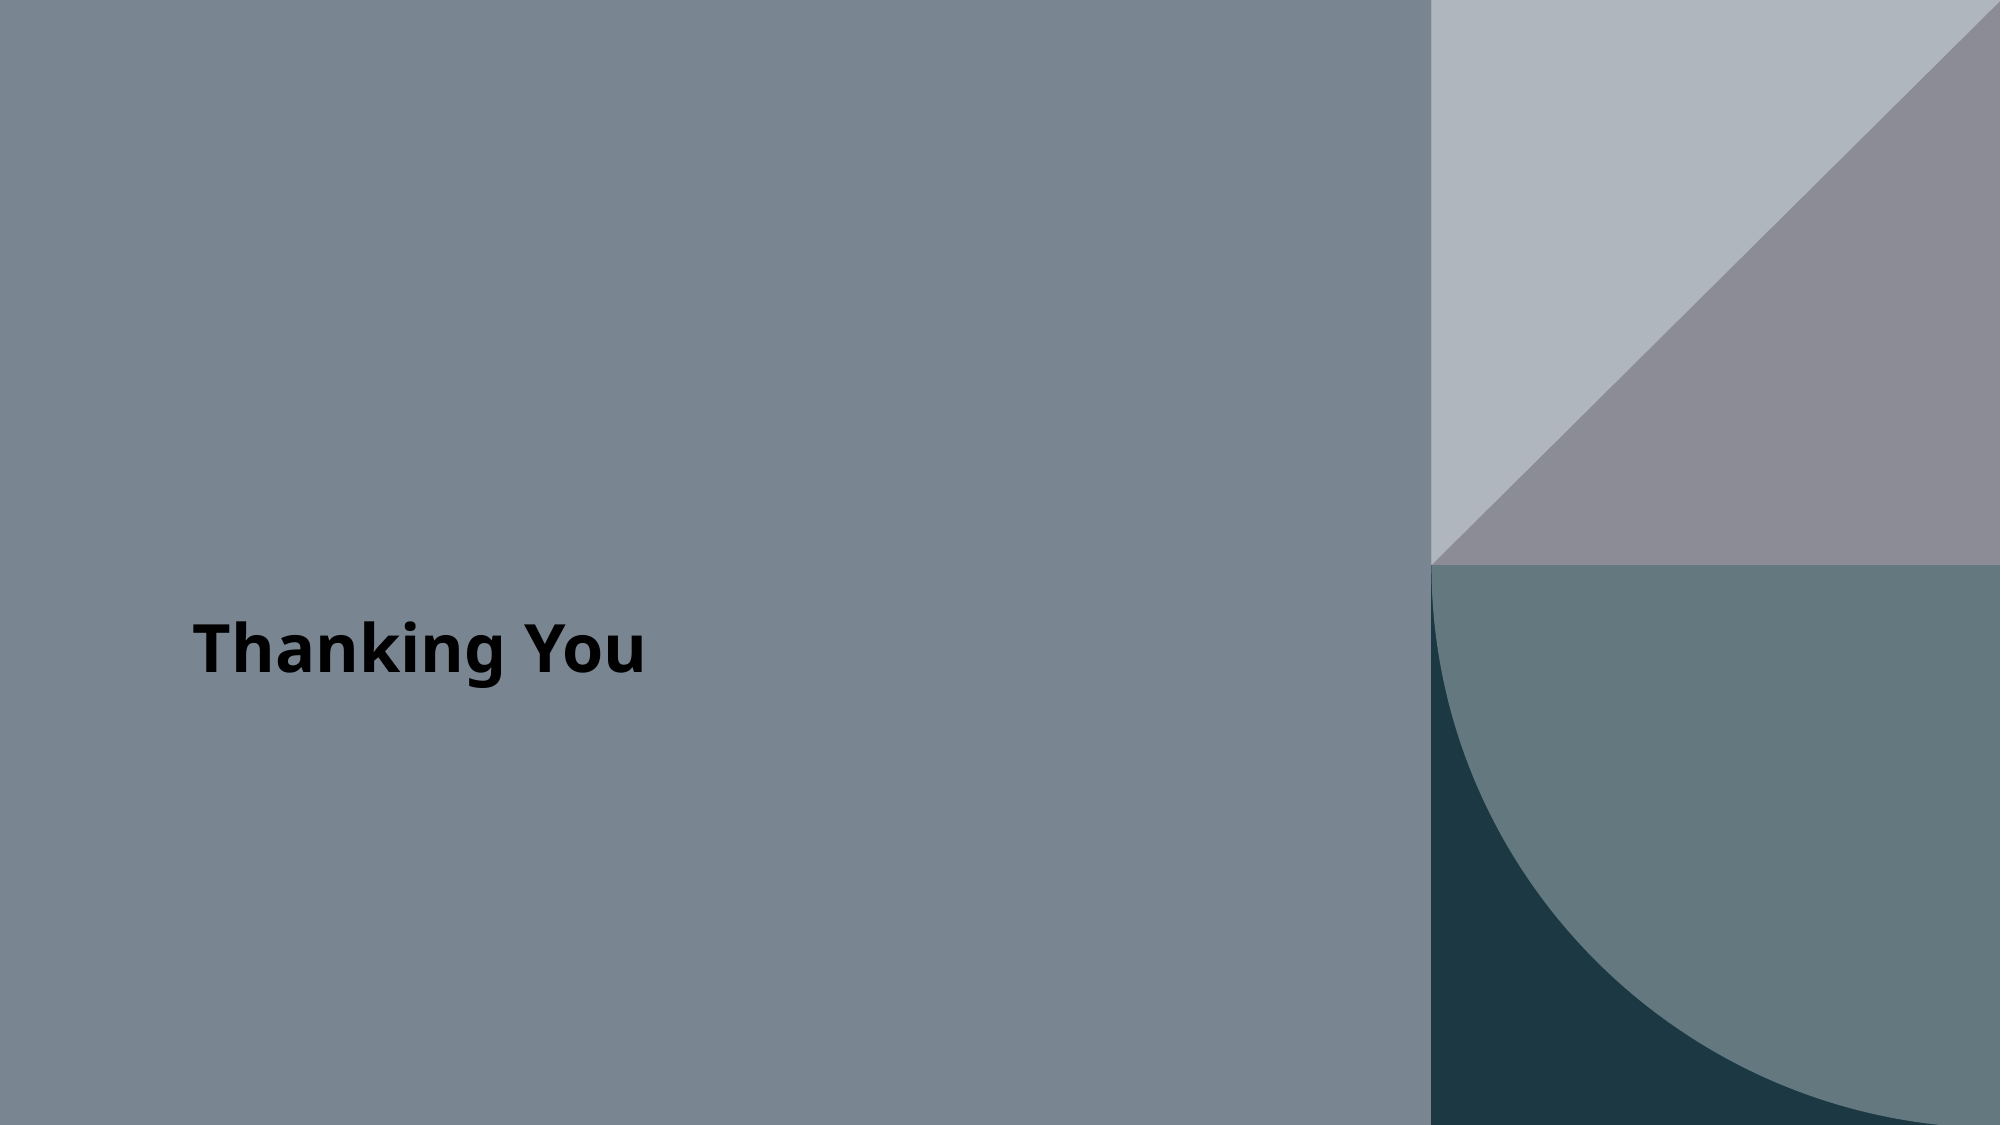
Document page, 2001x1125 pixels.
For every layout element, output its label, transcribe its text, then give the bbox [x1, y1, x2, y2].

title Thanking You [177, 262, 1150, 781]
text_box [0, 0, 2000, 1125]
